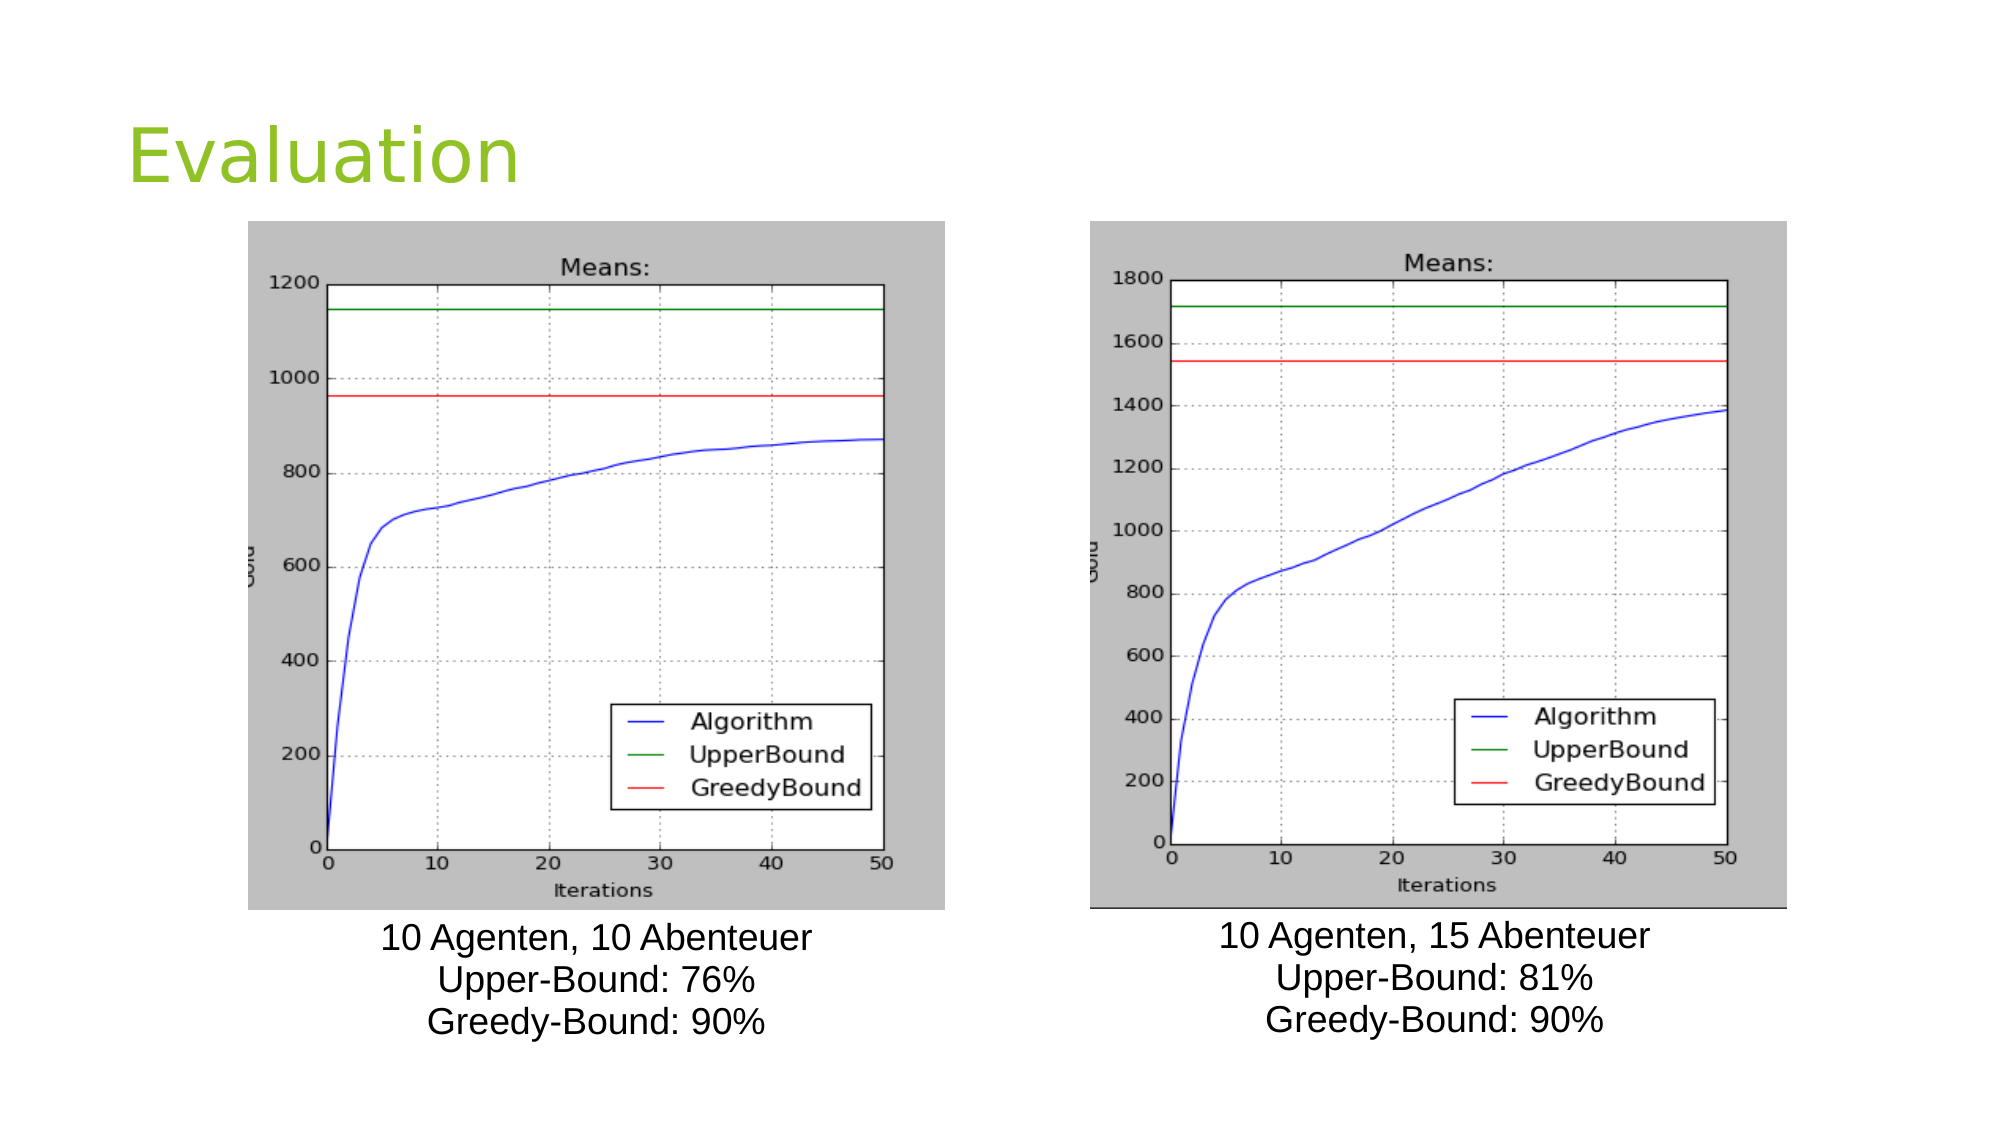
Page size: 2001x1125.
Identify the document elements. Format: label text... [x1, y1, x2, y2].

picture [1090, 221, 1787, 910]
text_box 10 Agenten, 15 Abenteuer Upper-Bound: 81% Greedy-Bound: 90% [1086, 906, 1784, 1090]
text_box 10 Agenten, 10 Abenteuer Upper-Bound: 76% Greedy-Bound: 90% [248, 910, 945, 1093]
picture [248, 221, 945, 910]
title Evaluation [111, 99, 1522, 317]
